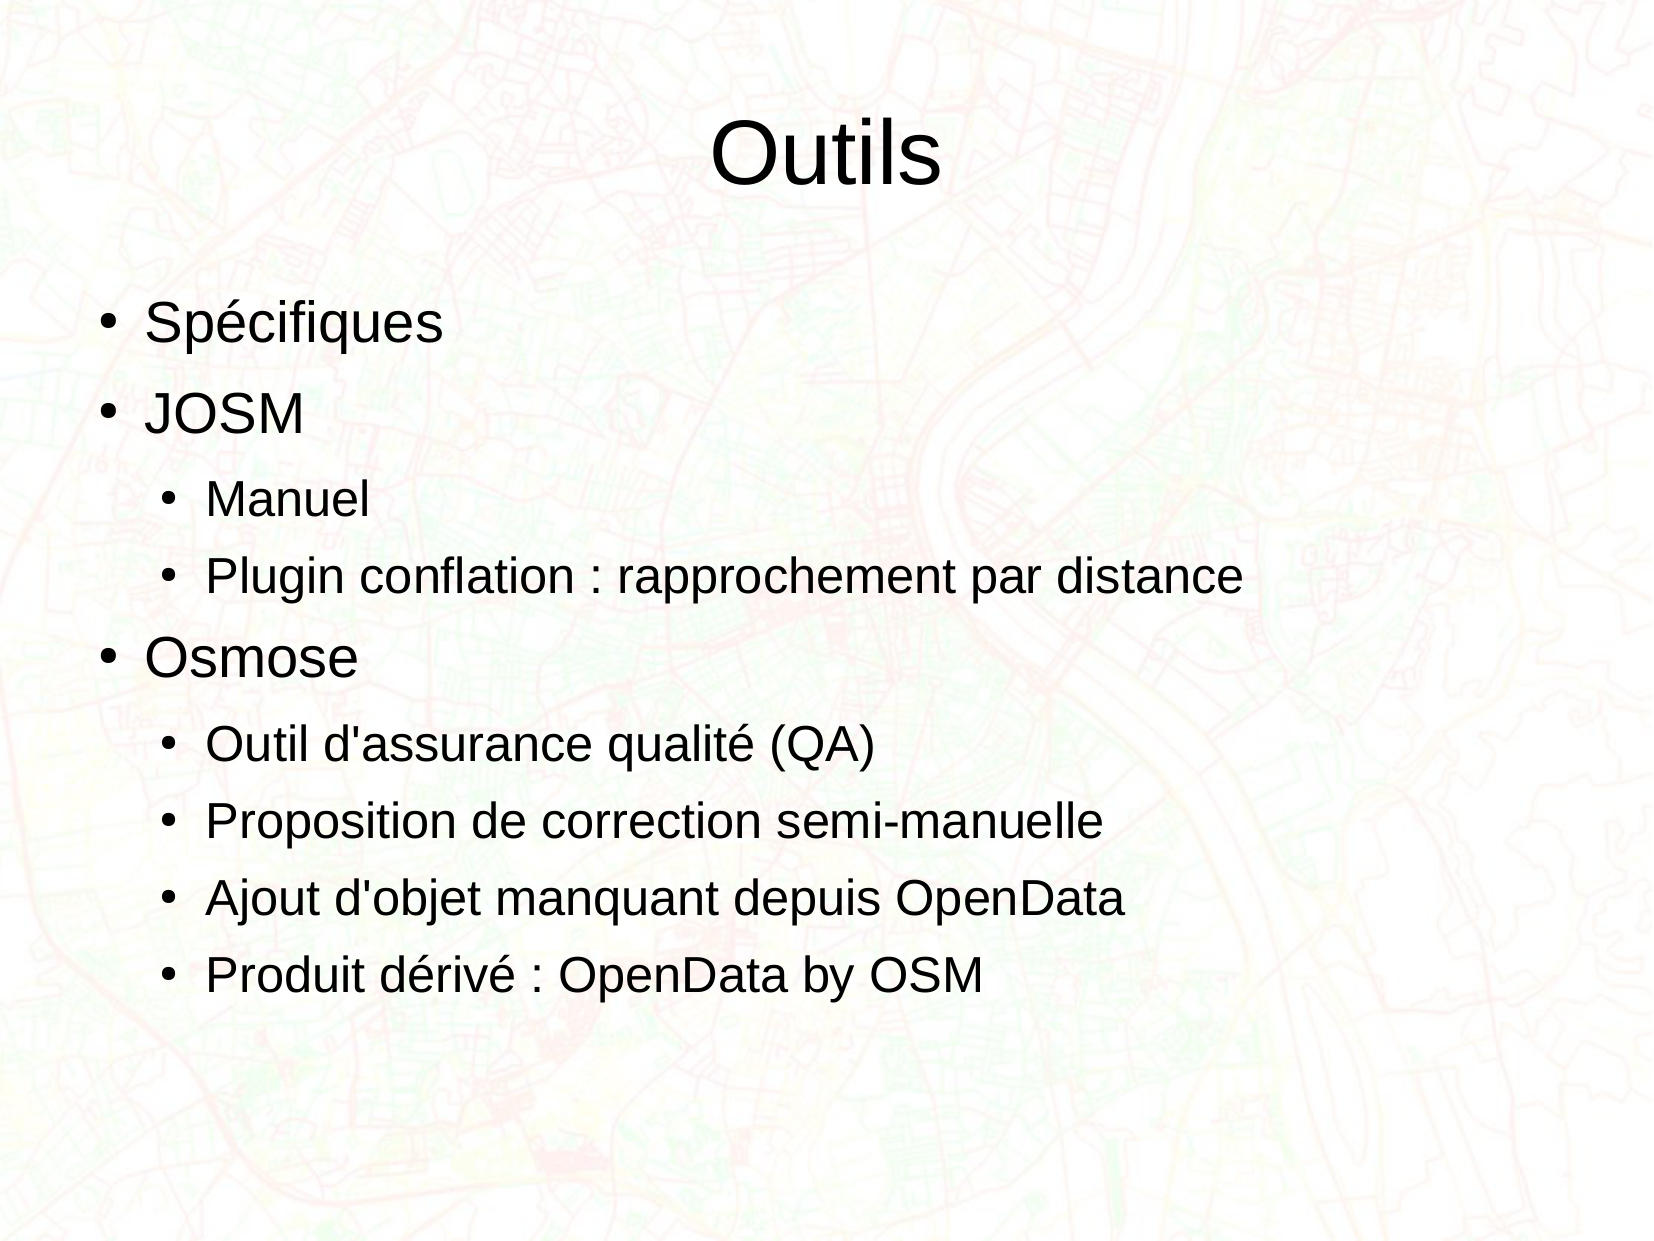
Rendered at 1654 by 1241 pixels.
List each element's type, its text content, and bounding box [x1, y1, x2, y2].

list Spécifiques JOSM Manuel Plugin conflation : rapprochement par distance Osmose Outil d'assurance qualité (QA) Proposition de correction semi-manuelle Ajout d'objet manquant depuis OpenData Produit dérivé : OpenData by OSM [82, 290, 1571, 1010]
title Outils [82, 49, 1571, 257]
picture [0, 0, 1654, 1241]
